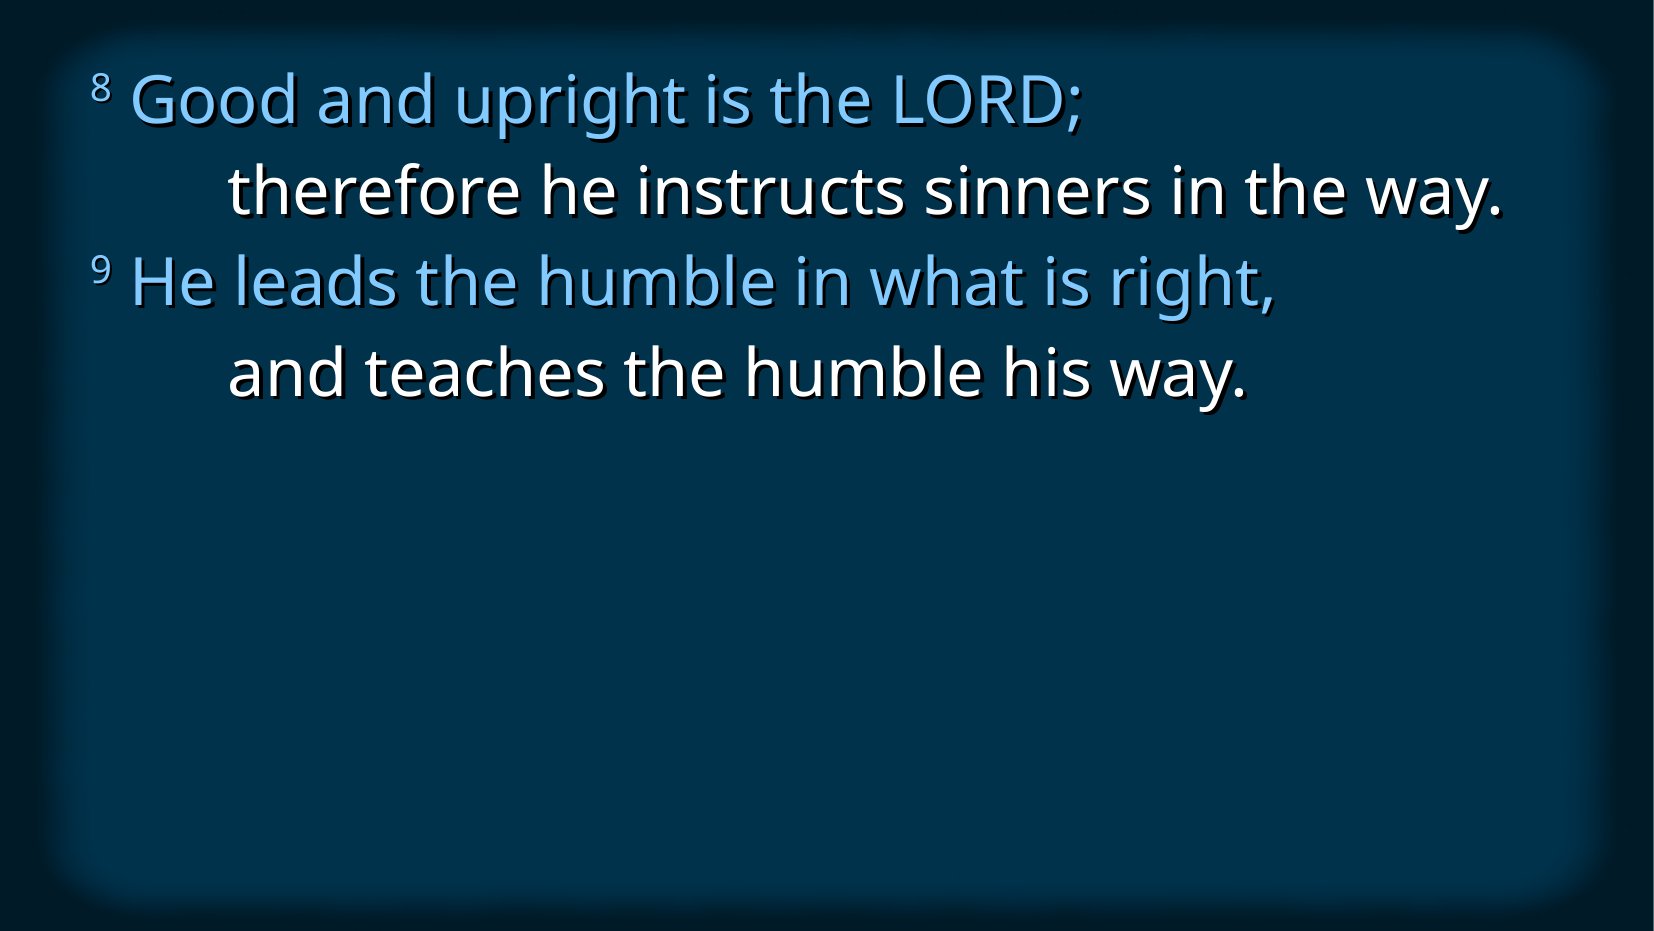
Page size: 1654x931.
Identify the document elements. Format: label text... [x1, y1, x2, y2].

text_box 8 Good and upright is the LORD; therefore he instructs sinners in the way. 9 He leads the humble in what is right, and teaches the humble his way. [75, 45, 1576, 436]
picture [0, 0, 1654, 931]
